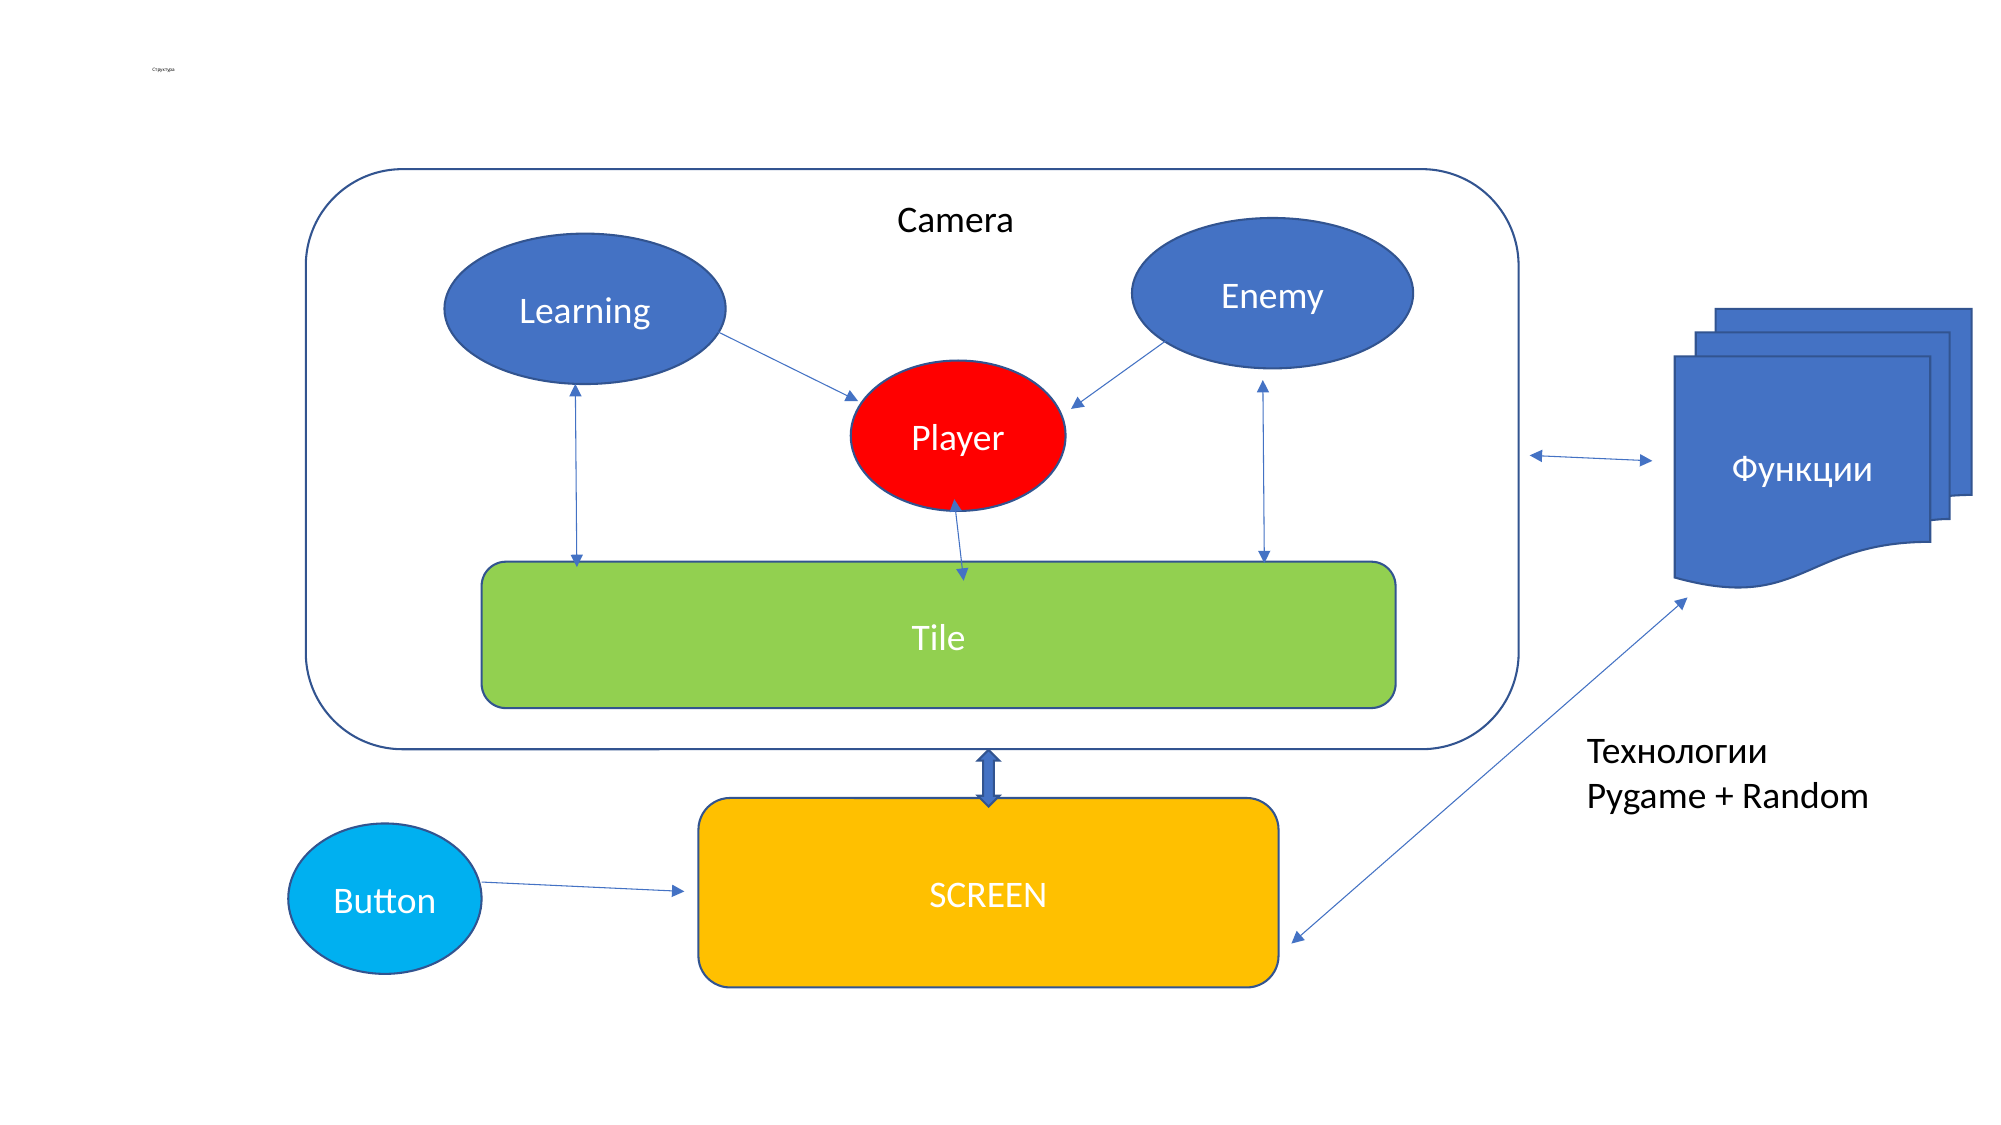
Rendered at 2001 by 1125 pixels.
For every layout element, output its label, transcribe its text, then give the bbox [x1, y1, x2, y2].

text_box Enemy [1131, 225, 1414, 369]
text_box SCREEN [698, 797, 1279, 988]
text_box Tile [481, 561, 1396, 709]
text_box Функции [1674, 308, 1972, 588]
text_box Button [288, 823, 482, 974]
text_box Технологии Pygame + Random [1571, 718, 2000, 824]
text_box Player [850, 360, 1066, 511]
text_box Camera [882, 187, 1333, 248]
text_box [977, 749, 1000, 807]
text_box Learning [444, 233, 726, 385]
title Структура [137, 59, 1863, 81]
